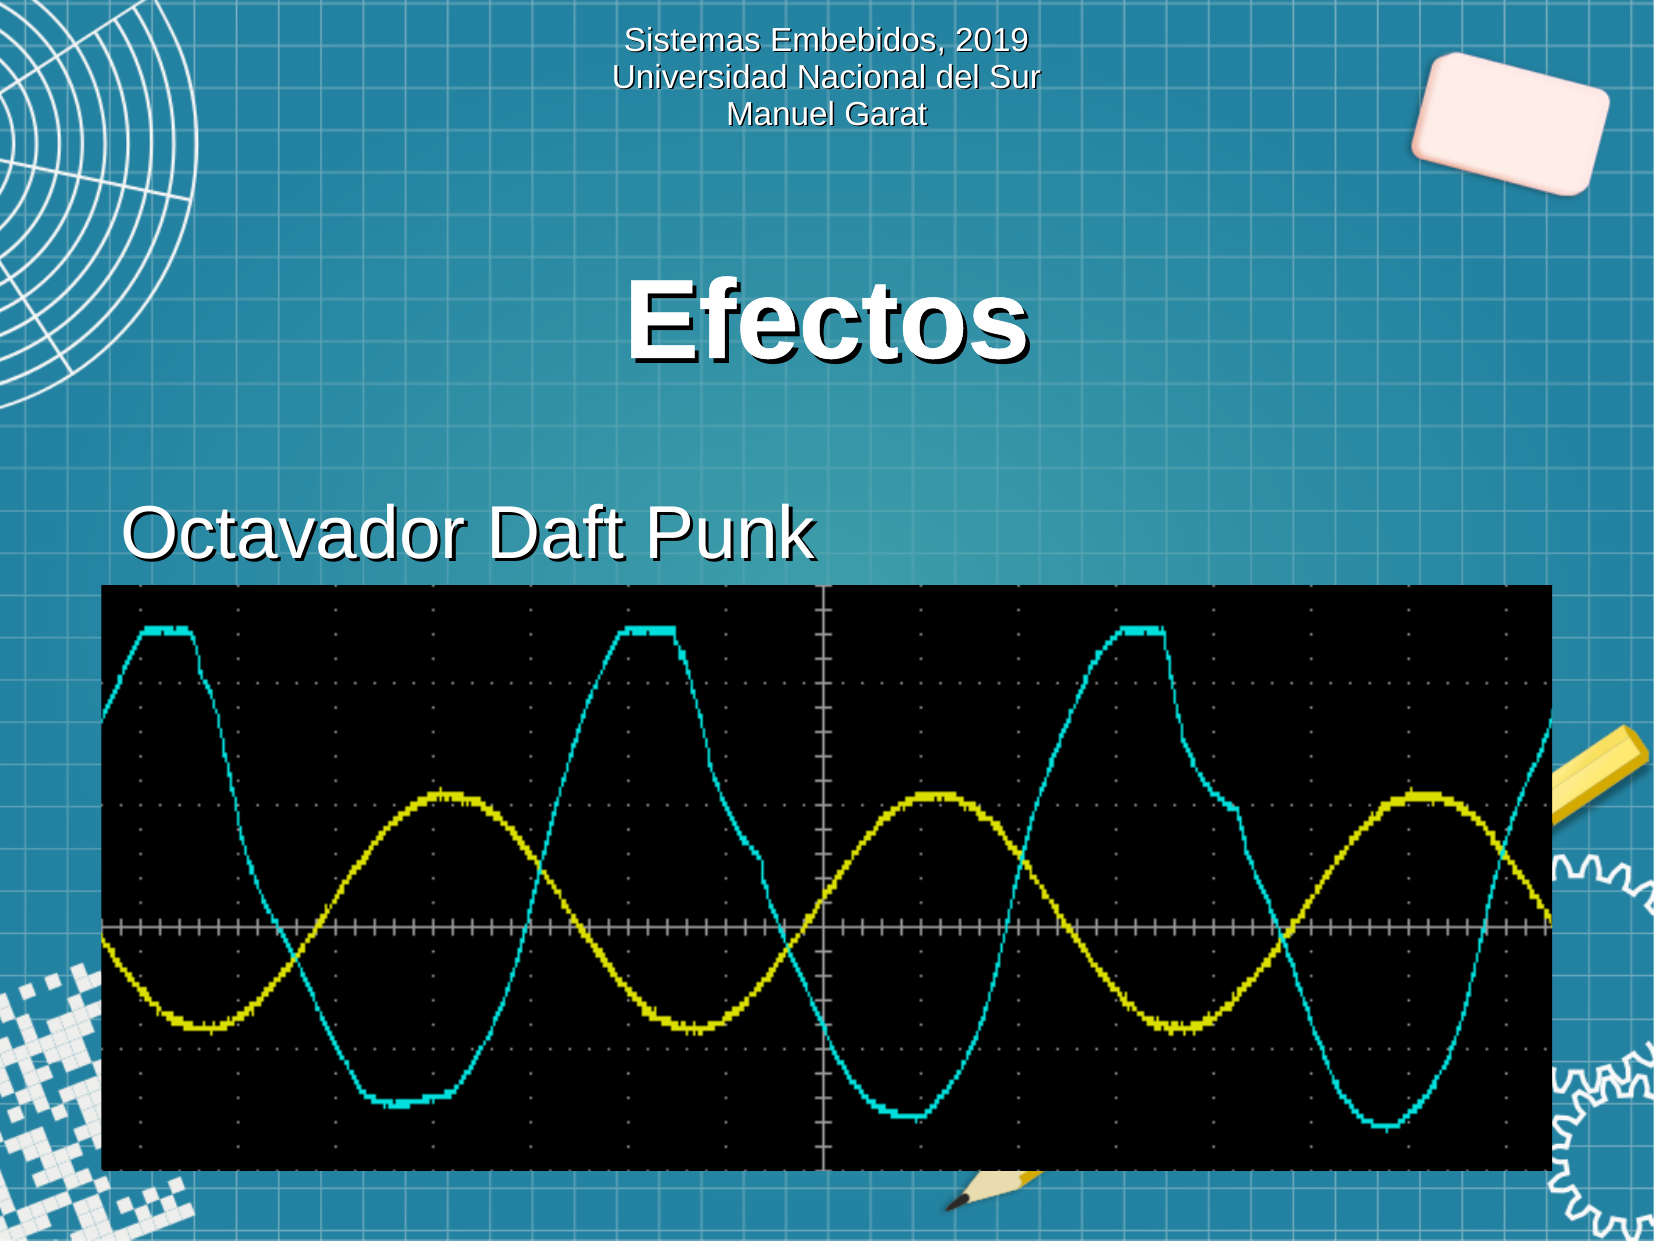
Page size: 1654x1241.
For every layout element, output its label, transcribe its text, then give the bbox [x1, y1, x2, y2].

text_box Sistemas Embebidos, 2019 Universidad Nacional del Sur Manuel Garat [600, 15, 1053, 139]
picture [0, 0, 1654, 1241]
title Octavador Daft Punk [120, 435, 1561, 631]
title Efectos [82, 177, 1571, 461]
